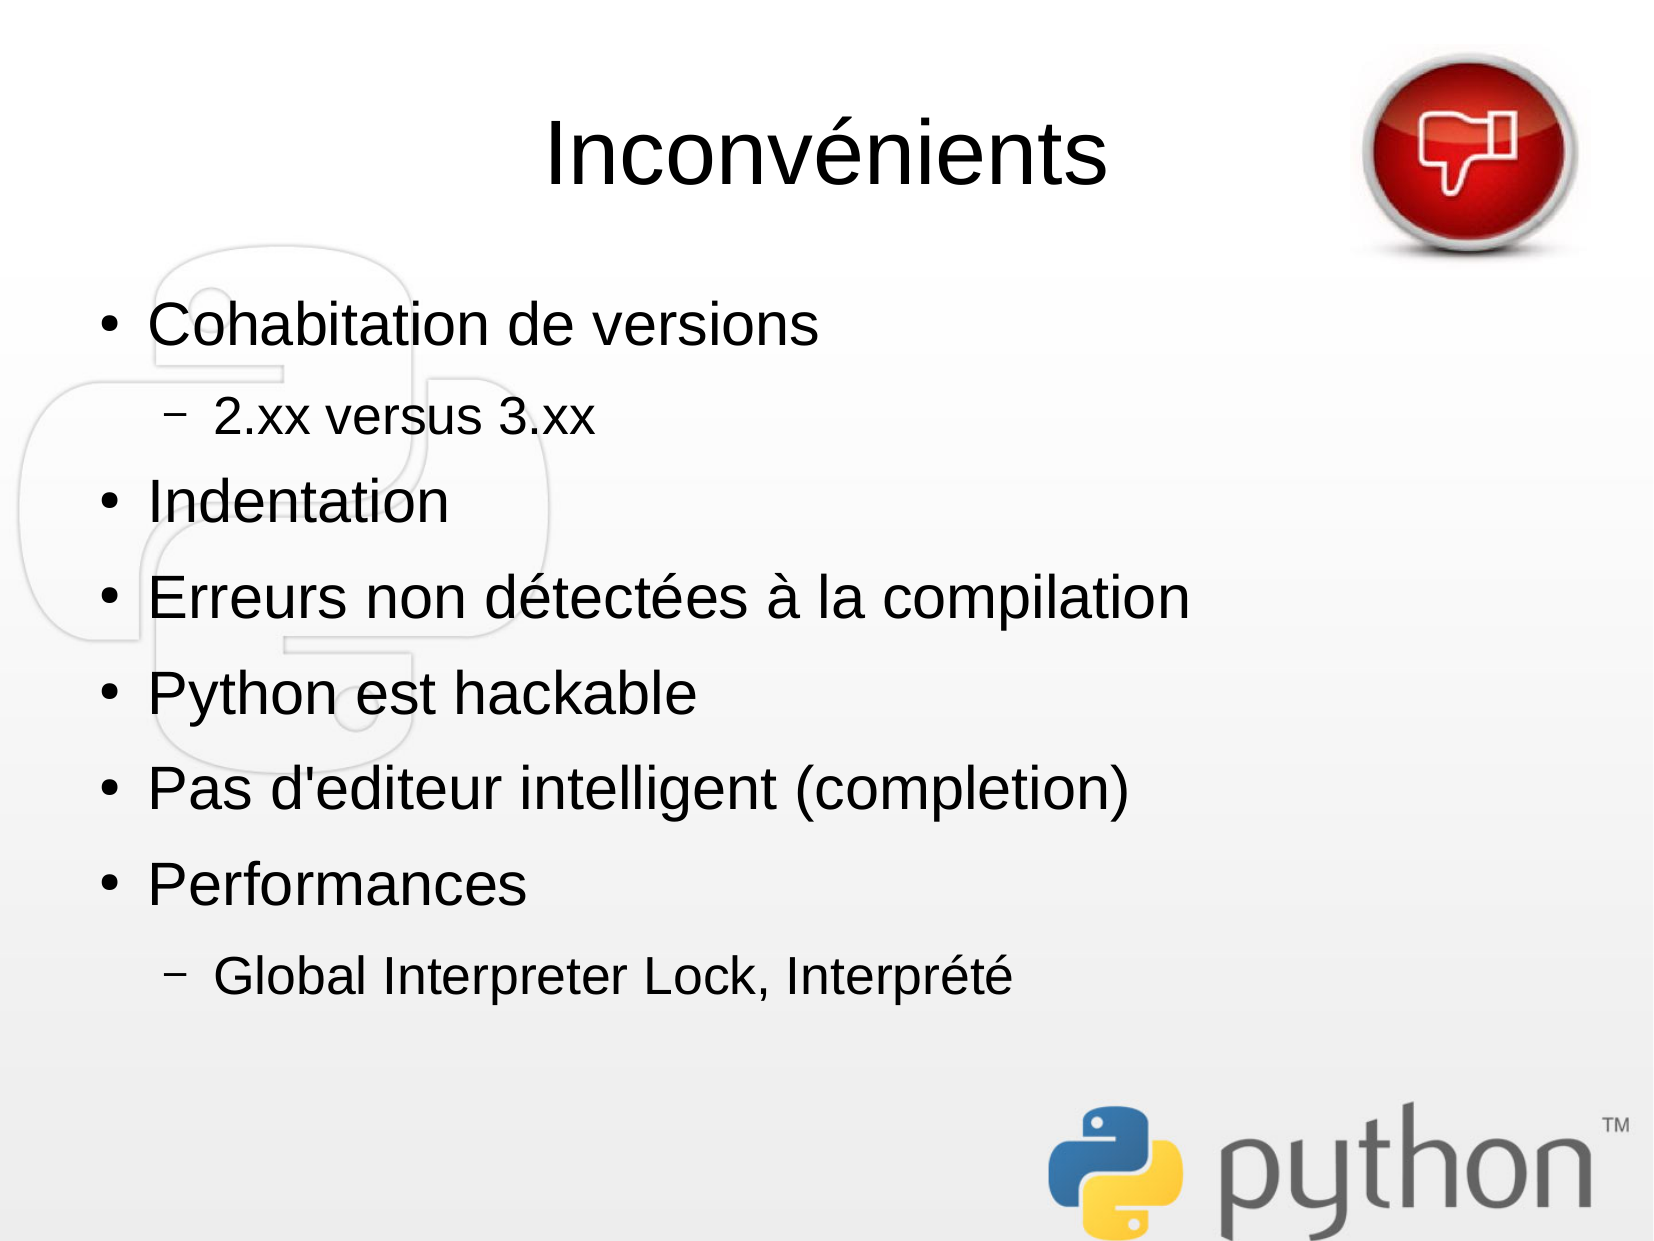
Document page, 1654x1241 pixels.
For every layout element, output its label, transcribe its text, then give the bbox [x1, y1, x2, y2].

title Inconvénients [82, 49, 1350, 257]
picture [0, 44, 1654, 1241]
list Cohabitation de versions 2.xx versus 3.xx Indentation Erreurs non détectées à la compilation Python est hackable Pas d'editeur intelligent (completion) Performances Global Interpreter Lock, Interprété [82, 290, 1571, 1010]
